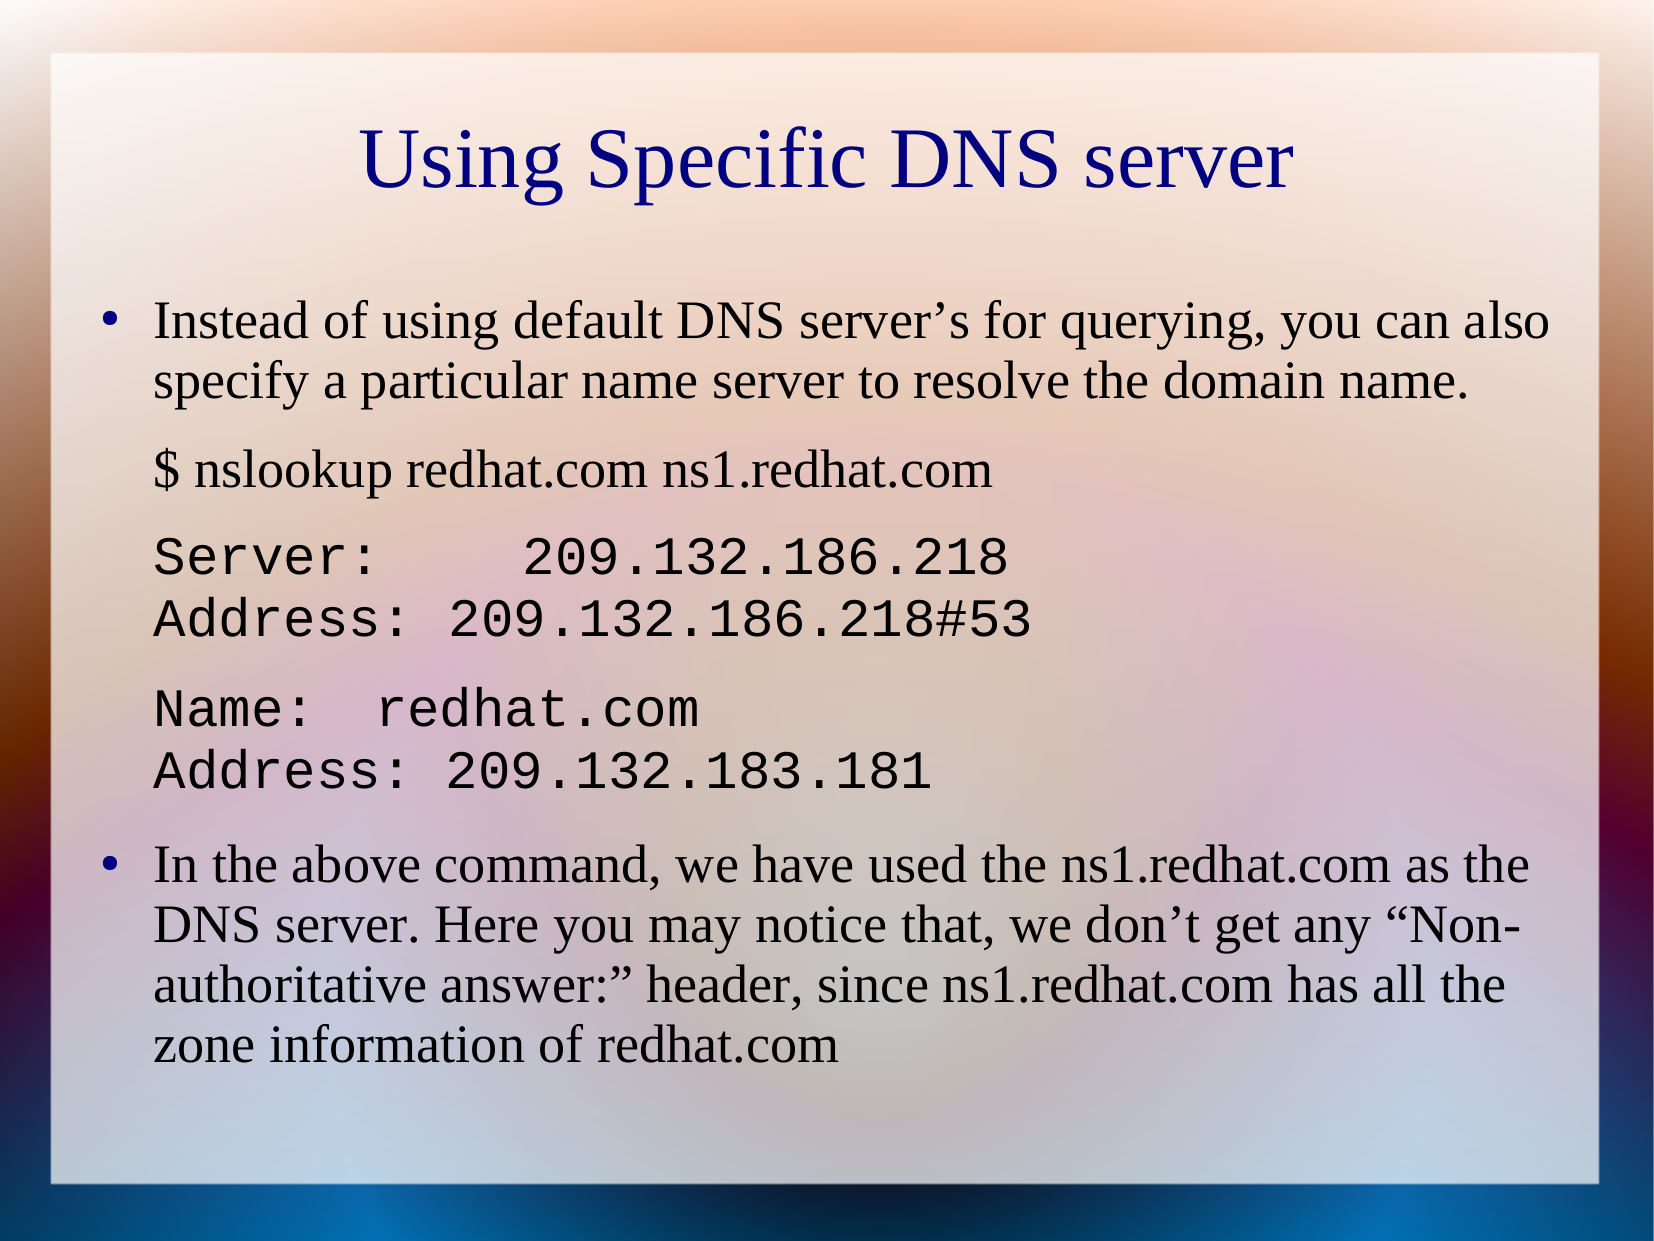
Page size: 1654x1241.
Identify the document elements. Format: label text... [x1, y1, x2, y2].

picture [0, 0, 1654, 1241]
title Using Specific DNS server [82, 55, 1571, 263]
list Instead of using default DNS server’s for querying, you can also specify a particular name server to resolve the domain name. $ nslookup redhat.com ns1.redhat.com Server: 209.132.186.218 Address: 209.132.186.218#53 Name: redhat.com Address: 209.132.183.181 In the above command, we have used the ns1.redhat.com as the DNS server. Here you may notice that, we don’t get any “Non-authoritative answer:” header, since ns1.redhat.com has all the zone information of redhat.com [82, 290, 1571, 1067]
